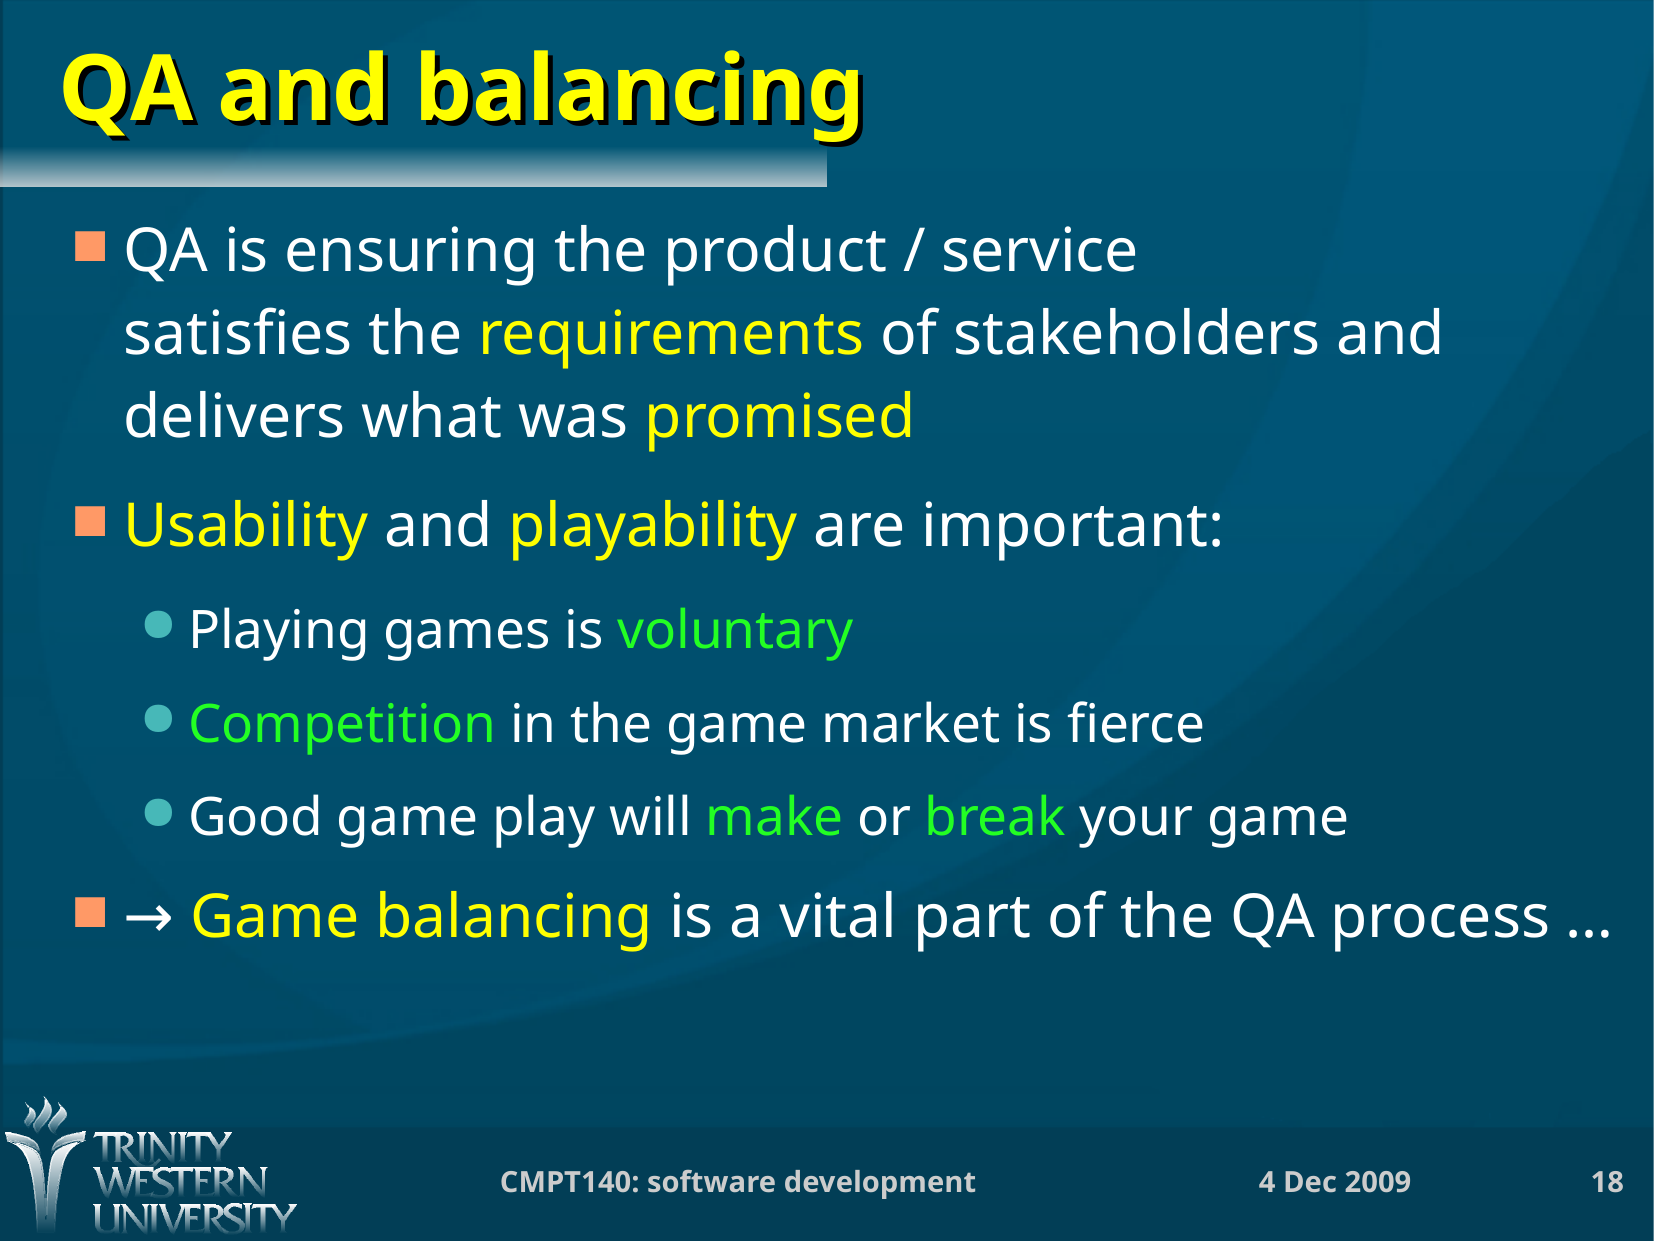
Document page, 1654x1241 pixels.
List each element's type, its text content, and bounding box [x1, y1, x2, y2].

list QA is ensuring the product / service satisfies the requirements of stakeholders and delivers what was promised Usability and playability are important: Playing games is voluntary Competition in the game market is fierce Good game play will make or break your game → Game balancing is a vital part of the QA process … [59, 206, 1625, 1026]
title QA and balancing [59, 19, 1595, 148]
picture [38, 1227, 54, 1232]
